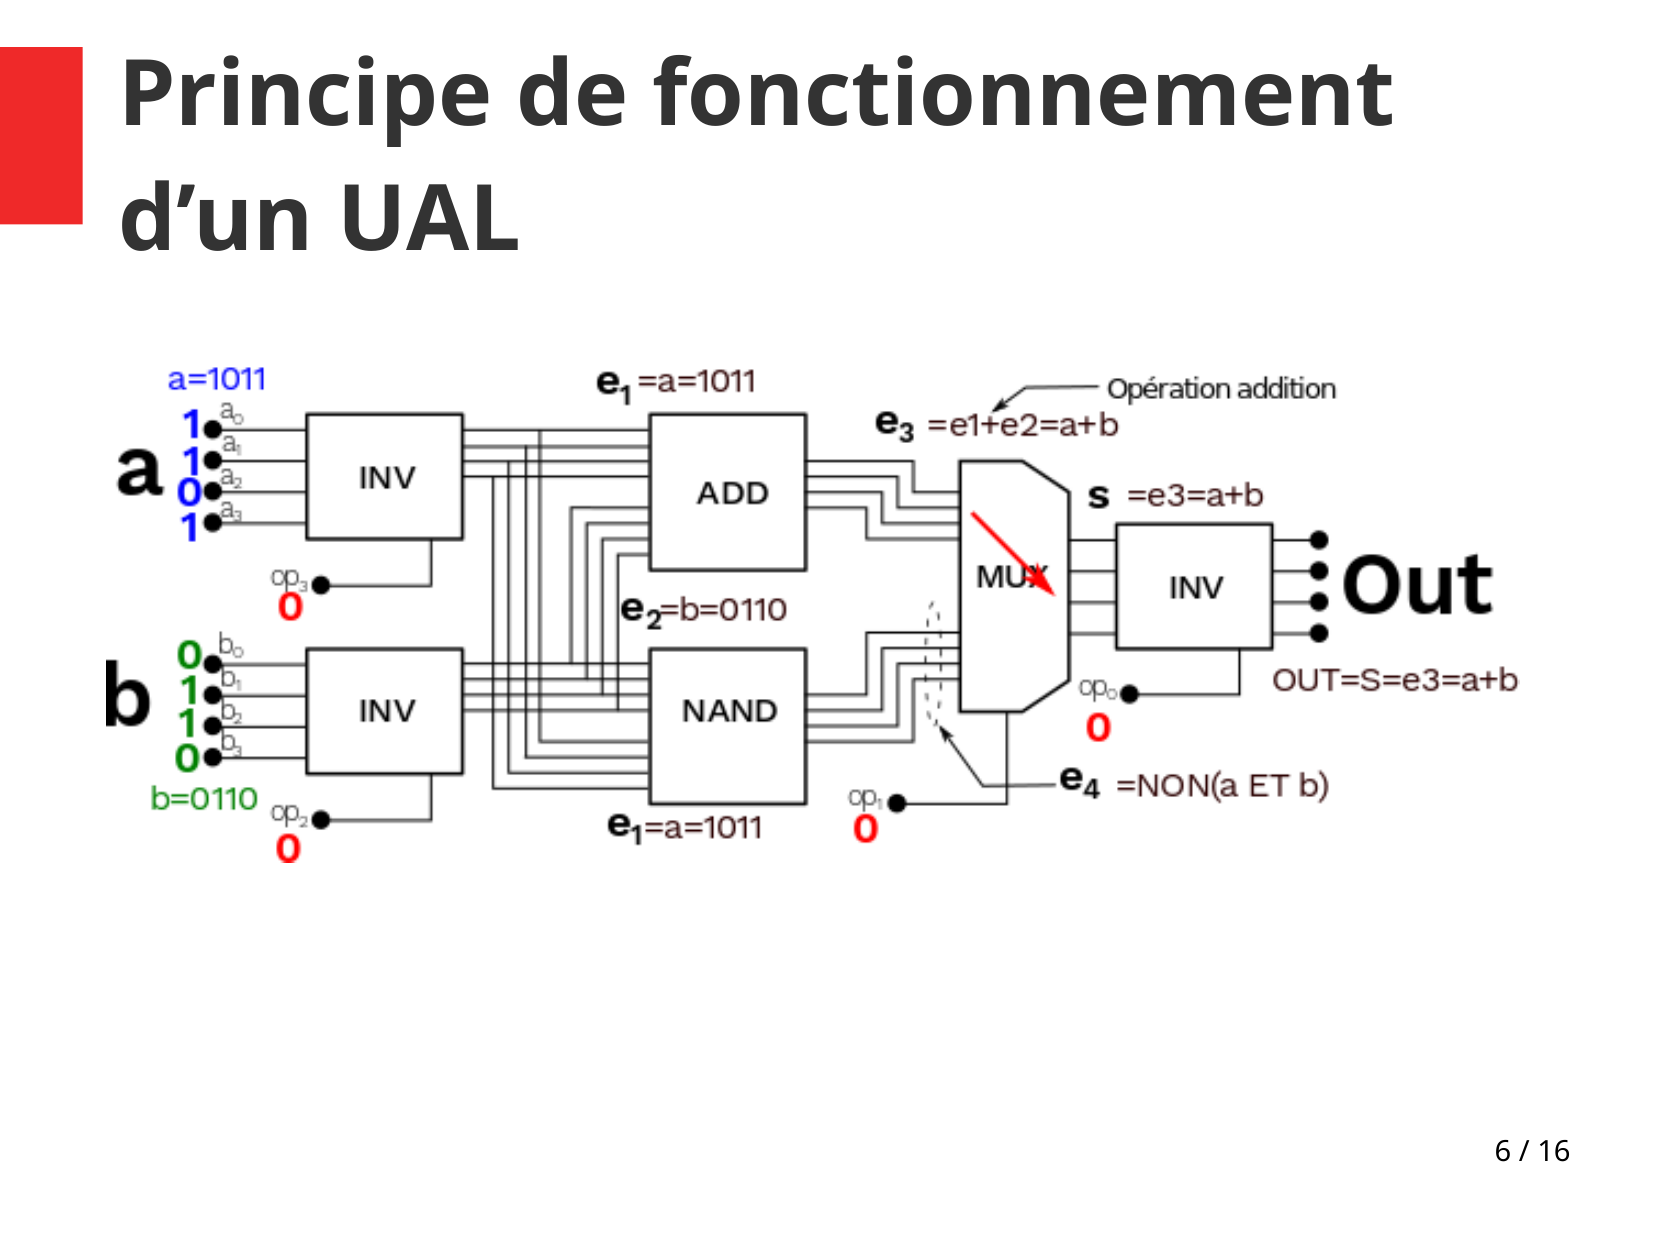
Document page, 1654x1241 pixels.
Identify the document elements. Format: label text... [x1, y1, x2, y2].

picture [106, 366, 1520, 863]
title Principe de fonctionnement d’un UAL [118, 45, 1571, 260]
